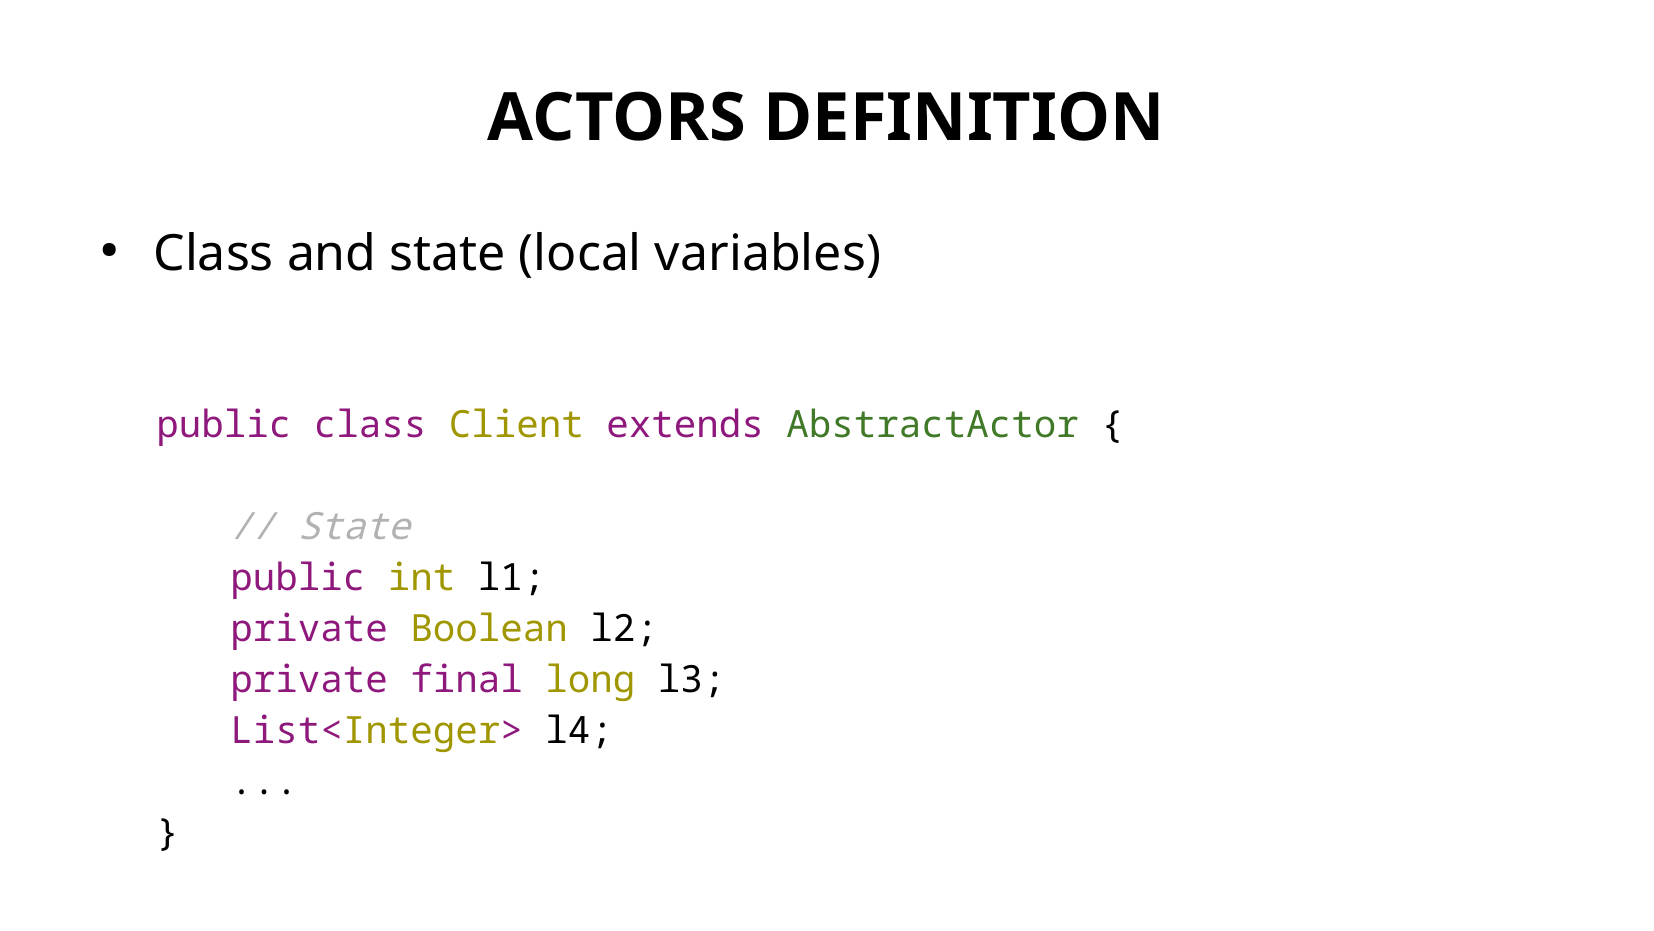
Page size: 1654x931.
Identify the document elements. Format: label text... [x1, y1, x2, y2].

text_box public class Client extends AbstractActor { // State public int l1; private Boolean l2; private final long l3; List<Integer> l4; ... } [141, 389, 1512, 782]
list Class and state (local variables) [82, 217, 1571, 757]
title ACTORS DEFINITION [82, 36, 1571, 193]
